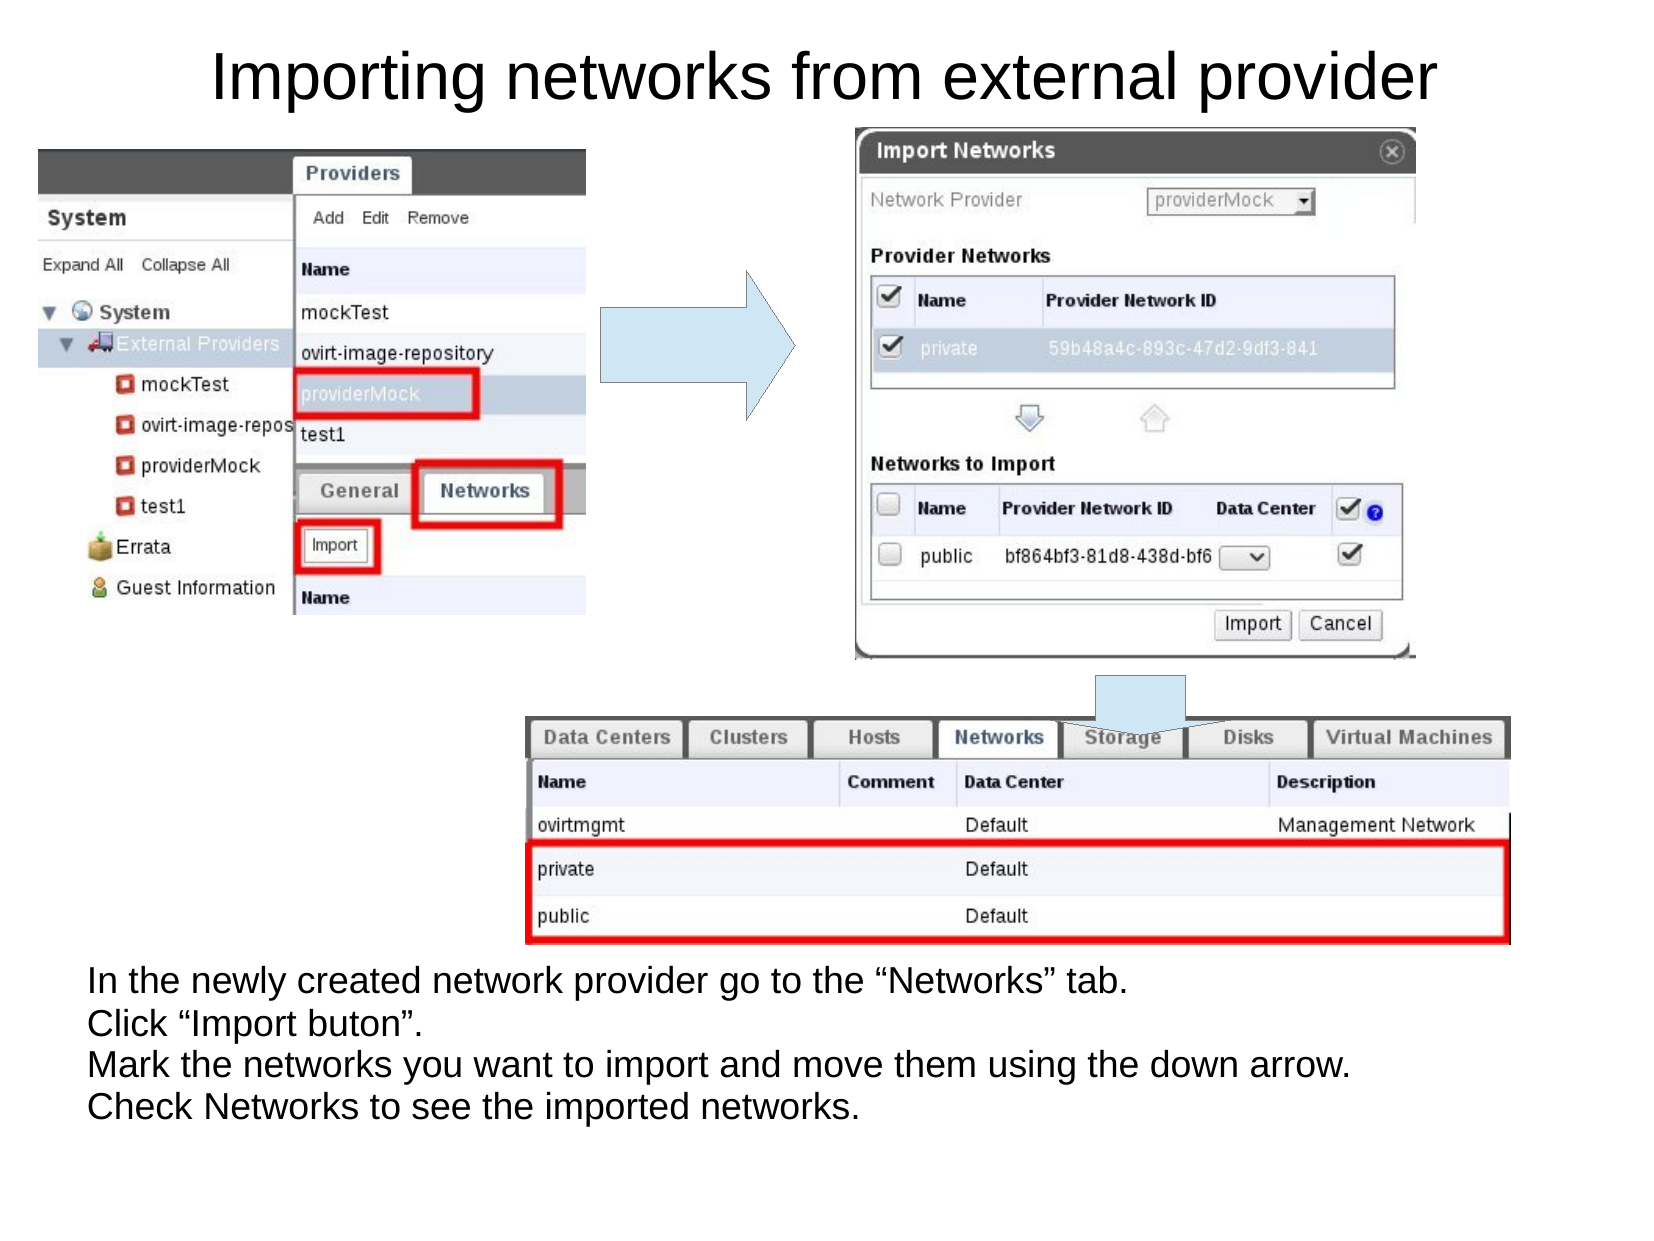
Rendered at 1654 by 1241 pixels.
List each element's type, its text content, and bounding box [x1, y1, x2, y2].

picture [38, 149, 586, 616]
text_box [1050, 675, 1231, 736]
title Importing networks from external provider [60, 32, 1591, 121]
picture [525, 716, 1511, 946]
text_box [600, 270, 796, 421]
list In the newly created network provider go to the “Networks” tab. Click “Import buton”. Mark the networks you want to import and move them using the down arrow. Check Networks to see the imported networks. [86, 960, 1576, 1216]
picture [855, 127, 1416, 661]
